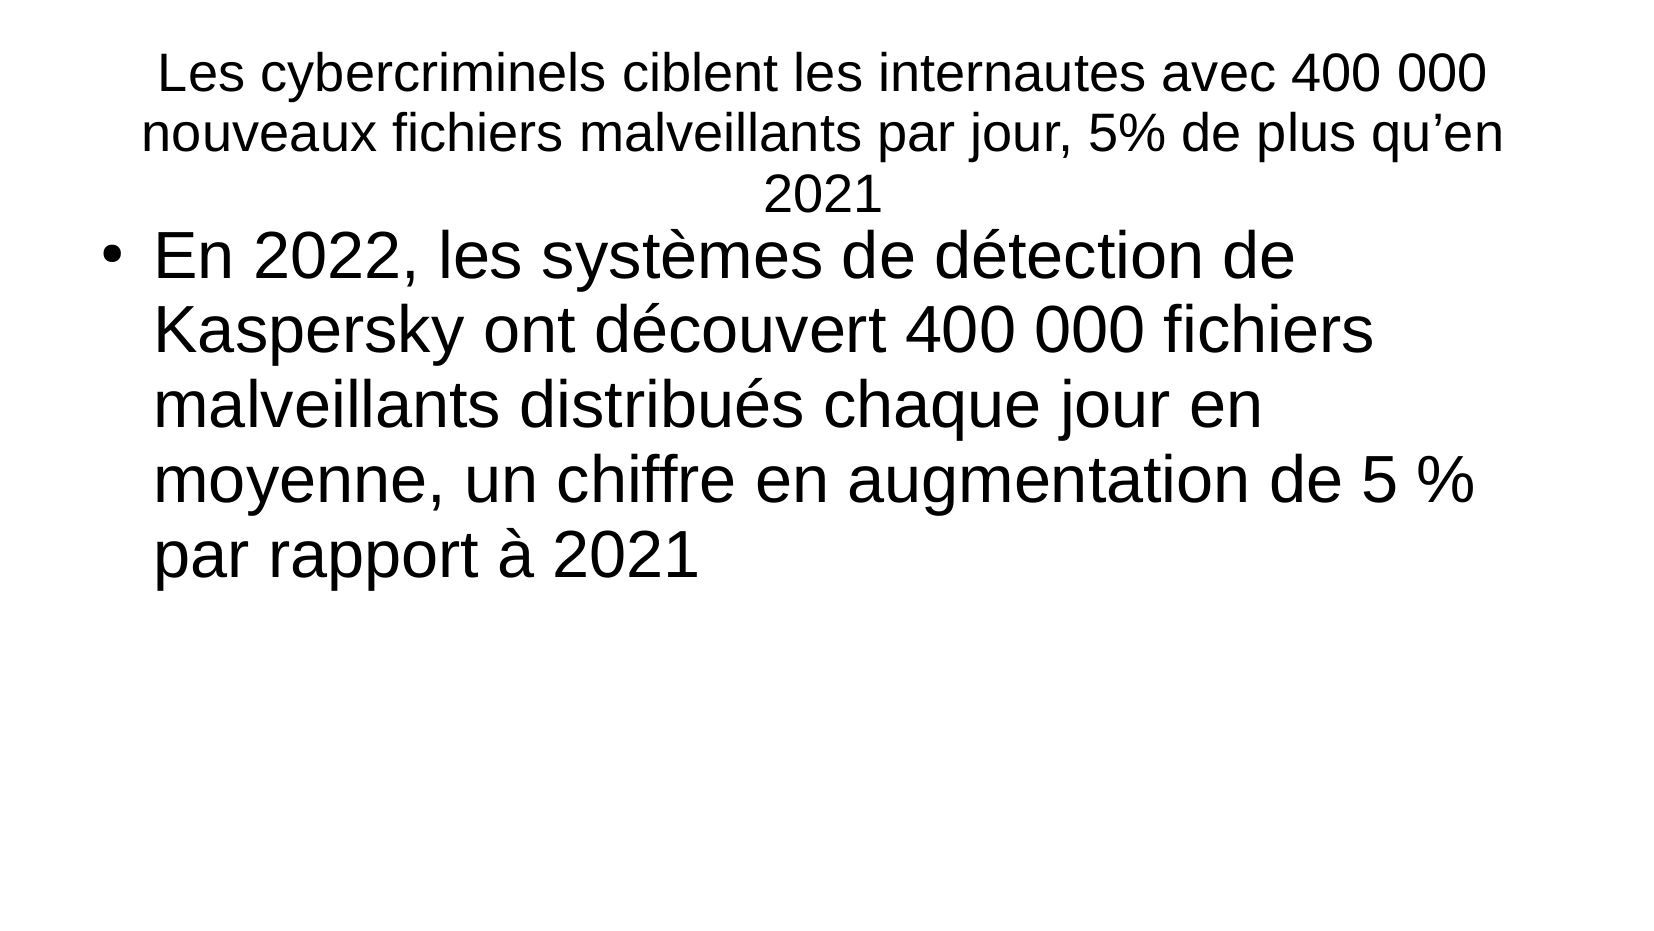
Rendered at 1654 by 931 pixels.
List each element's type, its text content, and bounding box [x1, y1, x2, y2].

title Les cybercriminels ciblent les internautes avec 400 000 nouveaux fichiers malveillants par jour, 5% de plus qu’en 2021 [82, 0, 1565, 217]
list En 2022, les systèmes de détection de Kaspersky ont découvert 400 000 fichiers malveillants distribués chaque jour en moyenne, un chiffre en augmentation de 5 % par rapport à 2021 [82, 217, 1571, 758]
